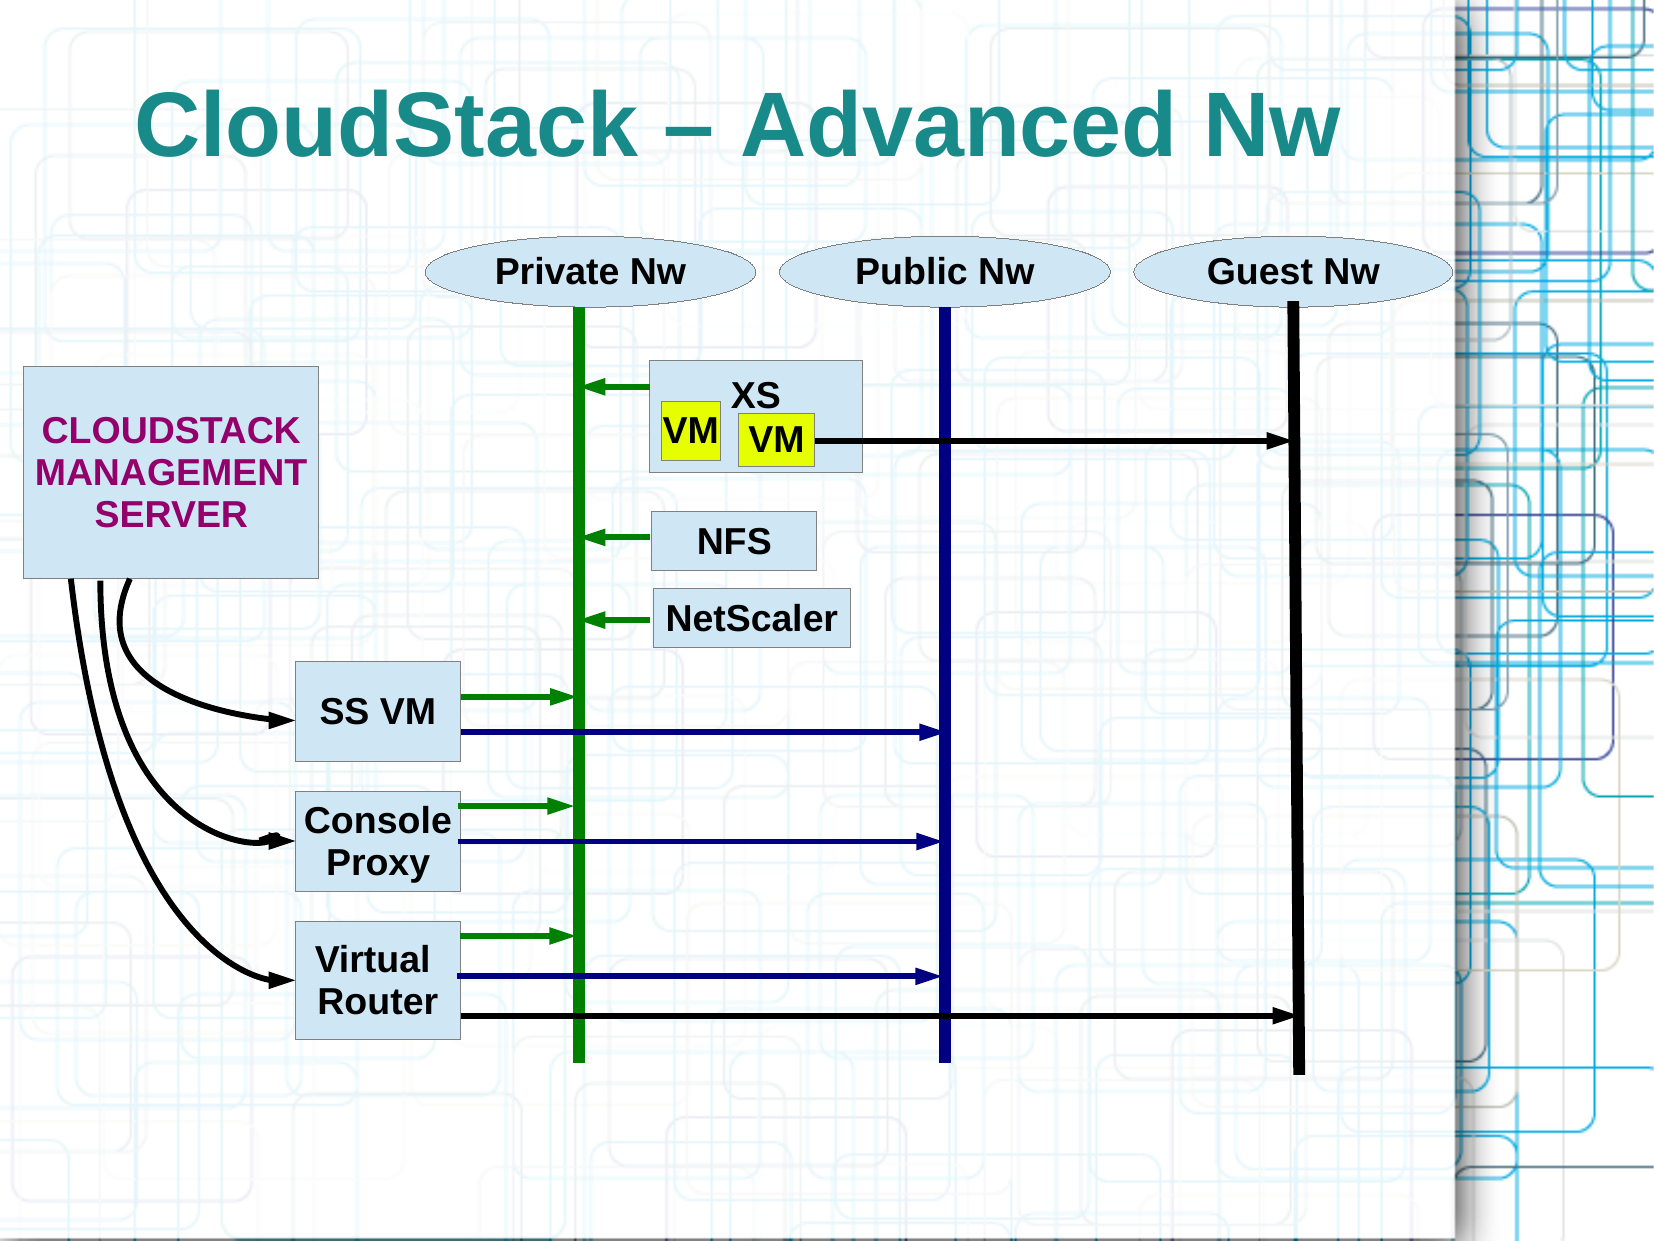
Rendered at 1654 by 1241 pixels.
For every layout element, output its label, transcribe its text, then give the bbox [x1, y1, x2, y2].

text_box Guest Nw [1133, 236, 1453, 308]
picture [0, 0, 1654, 1241]
text_box Virtual Router [295, 921, 461, 1040]
text_box Console Proxy [295, 791, 461, 892]
text_box VM [738, 413, 815, 467]
text_box NFS [651, 511, 817, 571]
text_box Public Nw [779, 236, 1111, 308]
text_box Private Nw [425, 236, 756, 308]
text_box VM [661, 401, 721, 461]
text_box NetScaler [653, 588, 851, 648]
text_box SS VM [295, 661, 461, 762]
title CloudStack – Advanced Nw [59, 49, 1418, 201]
text_box XS [649, 360, 863, 473]
text_box CLOUDSTACK MANAGEMENT SERVER [23, 366, 319, 579]
